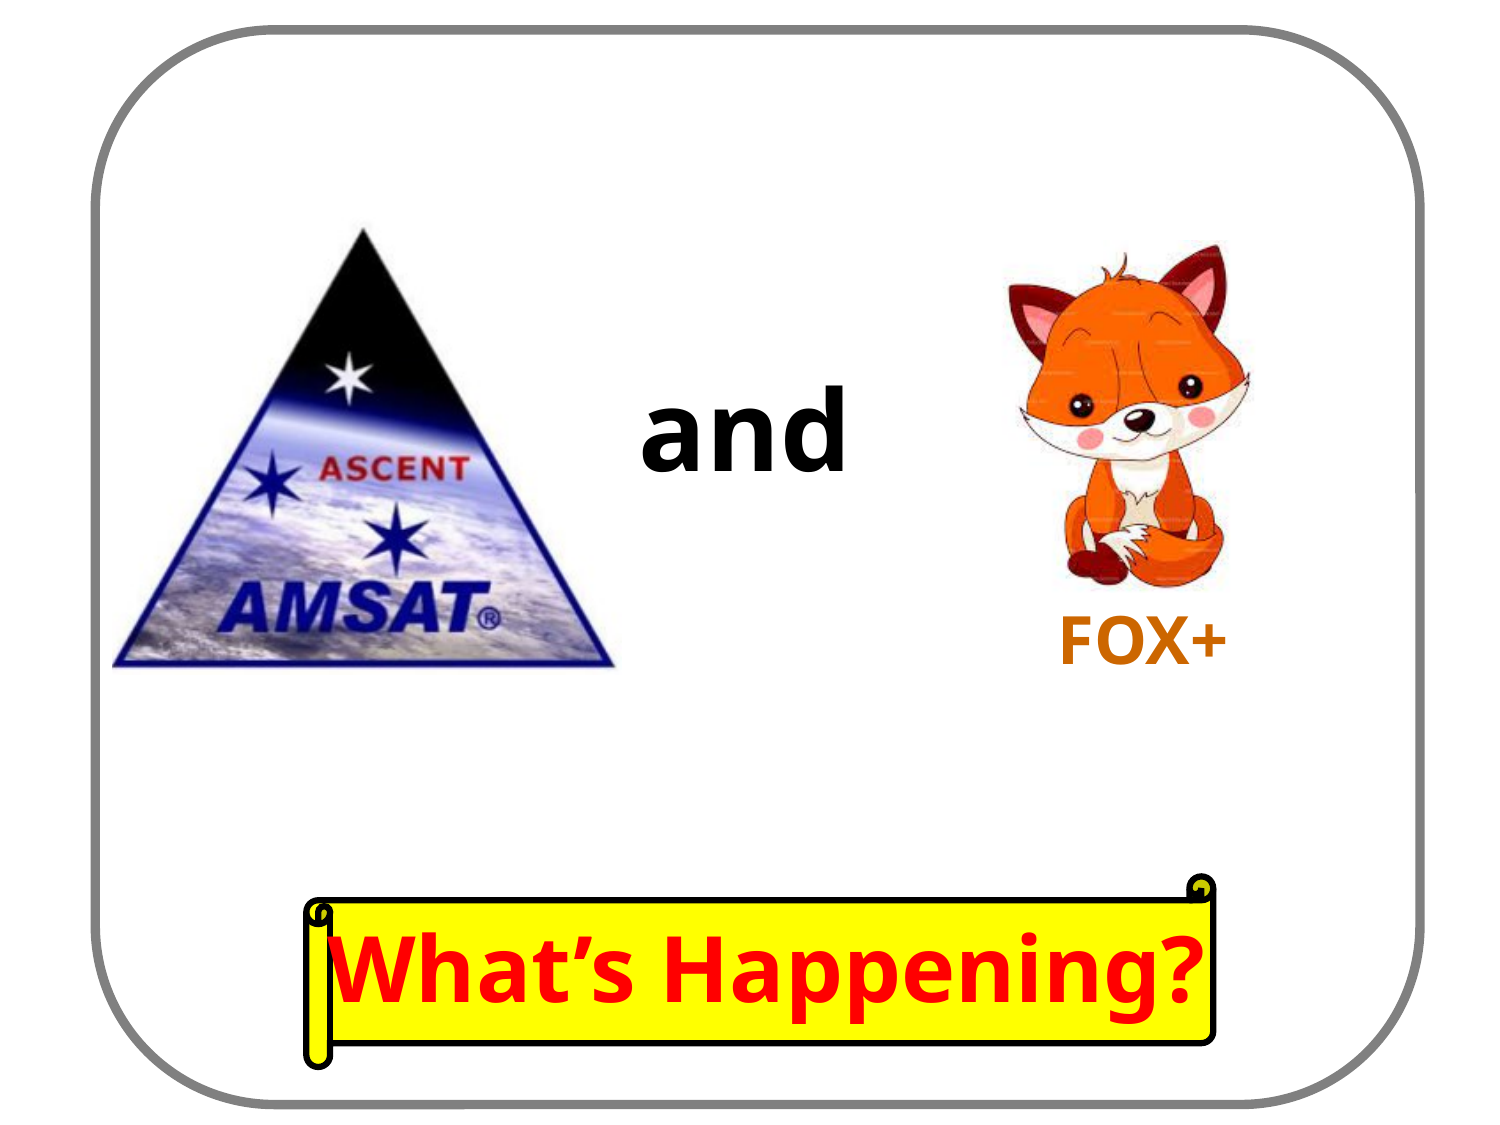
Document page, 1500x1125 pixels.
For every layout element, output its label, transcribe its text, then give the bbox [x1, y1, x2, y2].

picture [953, 240, 1306, 593]
text_box What’s Happening? [260, 903, 1273, 1028]
text_box [310, 876, 1214, 903]
picture [112, 217, 622, 676]
text_box FOX+ [1026, 590, 1261, 686]
text_box and [622, 351, 905, 502]
text_box [306, 1028, 1214, 1068]
